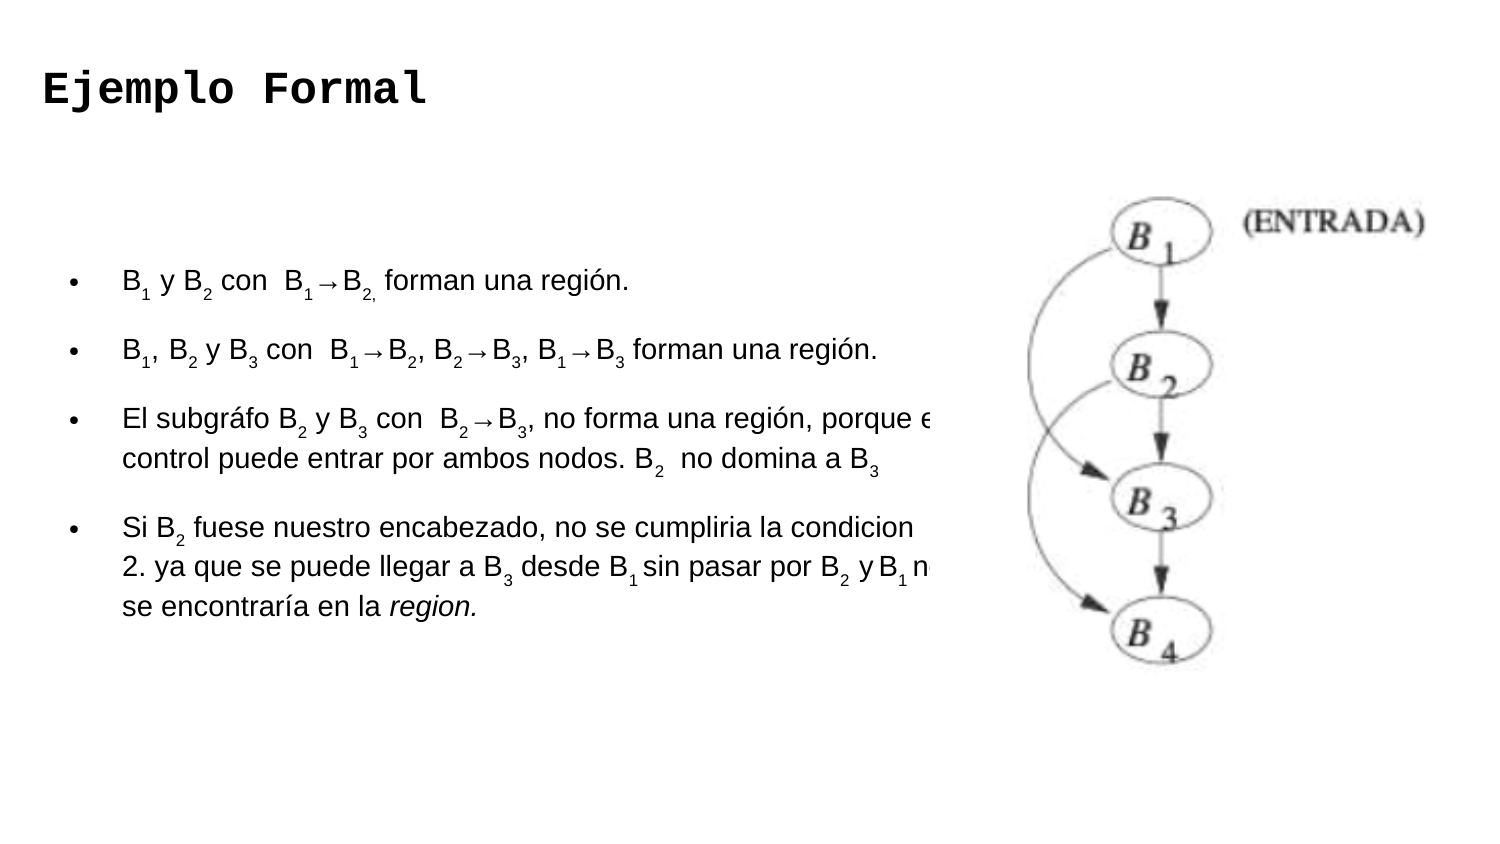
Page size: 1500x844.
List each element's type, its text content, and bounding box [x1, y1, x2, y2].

picture [930, 150, 1469, 721]
title Ejemplo Formal [42, 45, 1441, 139]
list B1 y B2 con B1→B2, forman una región. B1, B2 y B3 con B1→B2, B2→B3, B1→B3 forman una región. El subgráfo B2 y B3 con B2→B3, no forma una región, porque el control puede entrar por ambos nodos. B2 no domina a B3 Si B2 fuese nuestro encabezado, no se cumpliria la condicion 2. ya que se puede llegar a B3 desde B1 sin pasar por B2 y B1 no se encontraría en la region. [51, 264, 930, 631]
